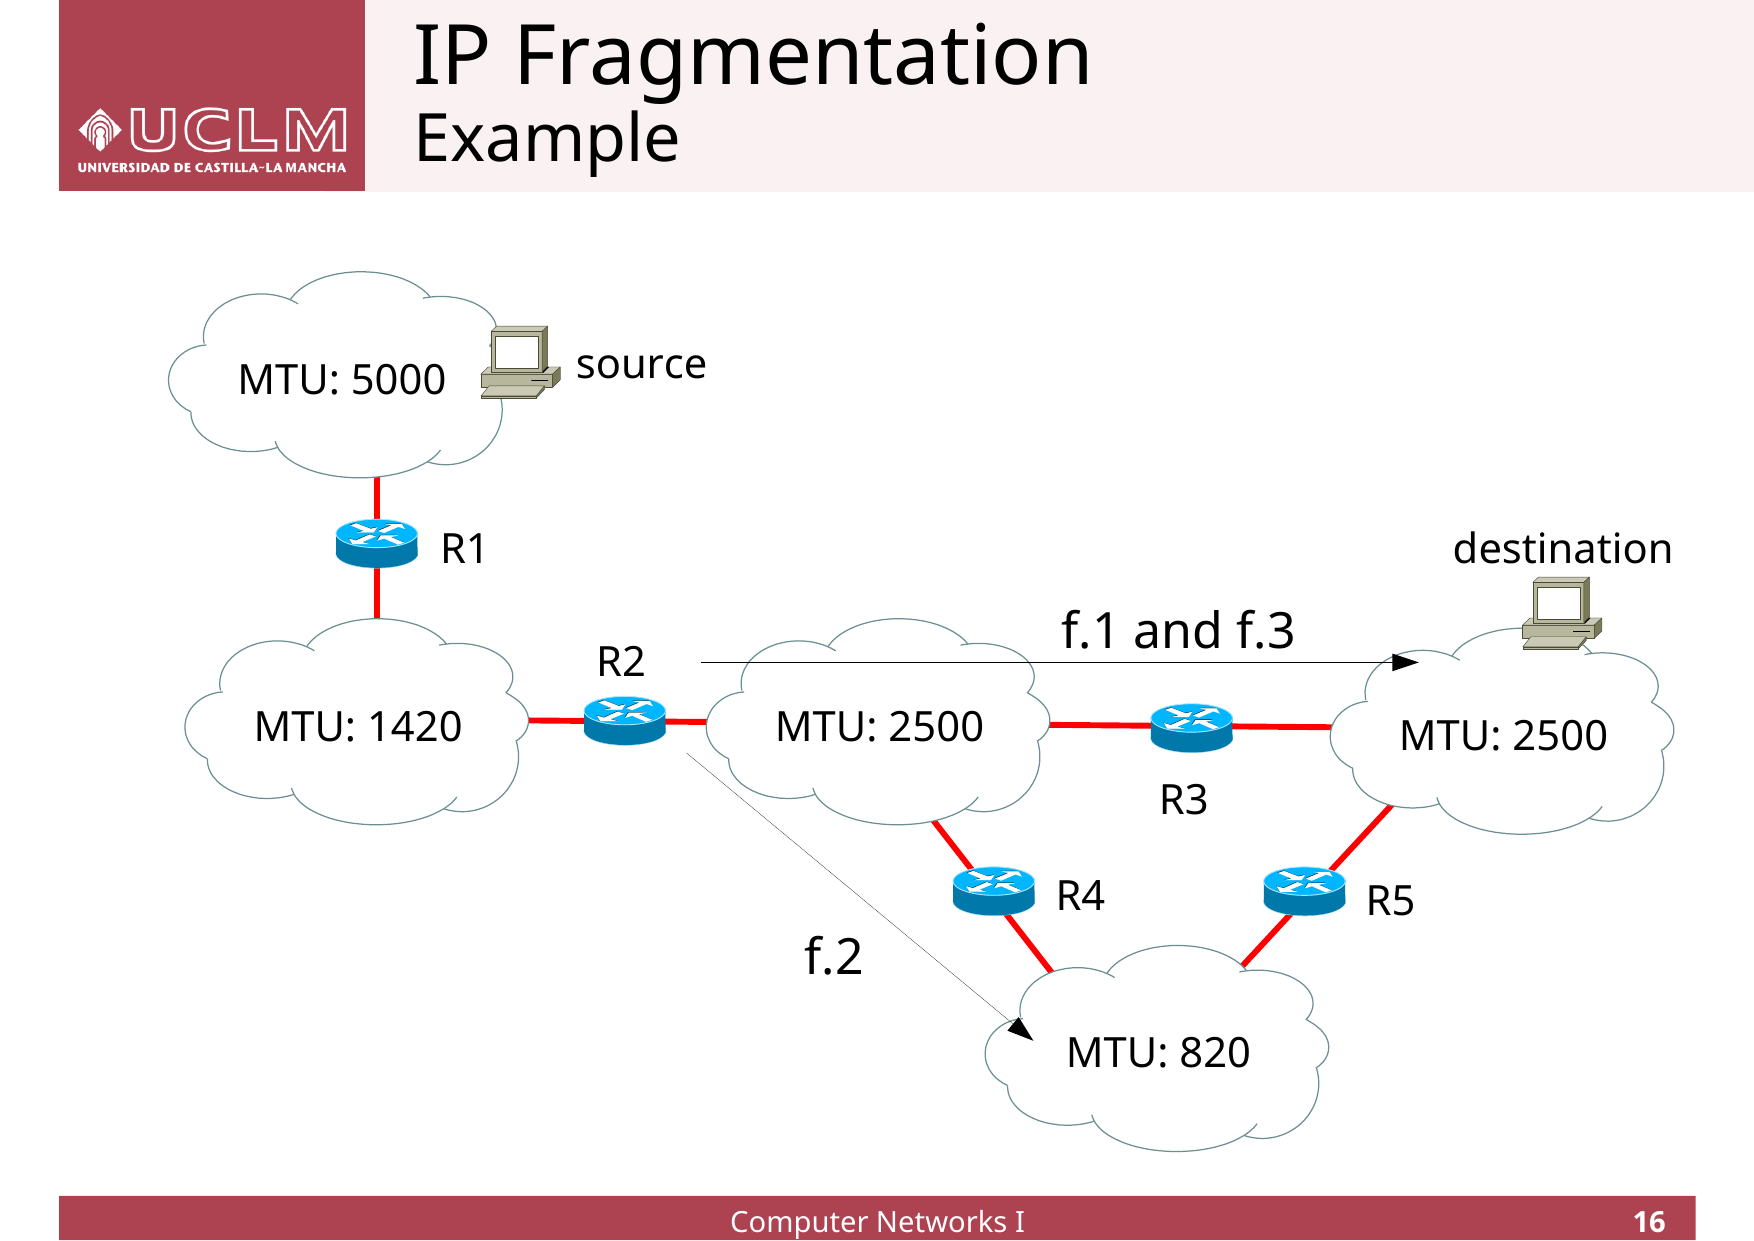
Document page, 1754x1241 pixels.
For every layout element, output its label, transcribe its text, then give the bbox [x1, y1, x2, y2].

text_box MTU: 2500 [1392, 677, 1615, 787]
text_box MTU: 5000 [230, 321, 454, 431]
text_box f.2 [804, 915, 860, 976]
text_box [583, 696, 666, 746]
text_box R1 [439, 514, 493, 565]
picture [1522, 576, 1603, 650]
text_box MTU: 1420 [247, 668, 470, 778]
text_box [953, 866, 1035, 917]
text_box f.1 and f.3 [1061, 589, 1278, 651]
text_box destination [1452, 514, 1651, 565]
text_box source [575, 329, 699, 380]
text_box R2 [595, 627, 649, 678]
text_box [1150, 703, 1233, 753]
text_box [706, 663, 1050, 825]
text_box [184, 618, 529, 825]
text_box [1383, 656, 1392, 662]
text_box [1263, 866, 1346, 917]
picture [59, 0, 365, 191]
text_box [335, 519, 418, 569]
text_box [1330, 628, 1674, 835]
picture [480, 325, 562, 399]
text_box MTU: 2500 [768, 668, 991, 778]
text_box R3 [1158, 765, 1212, 816]
text_box R4 [1055, 861, 1109, 912]
text_box R5 [1365, 866, 1419, 917]
text_box MTU: 820 [1047, 994, 1270, 1104]
text_box [749, 618, 1029, 662]
title IP Fragmentation Example [413, 0, 1667, 198]
text_box [985, 945, 1329, 1152]
text_box [168, 271, 503, 478]
